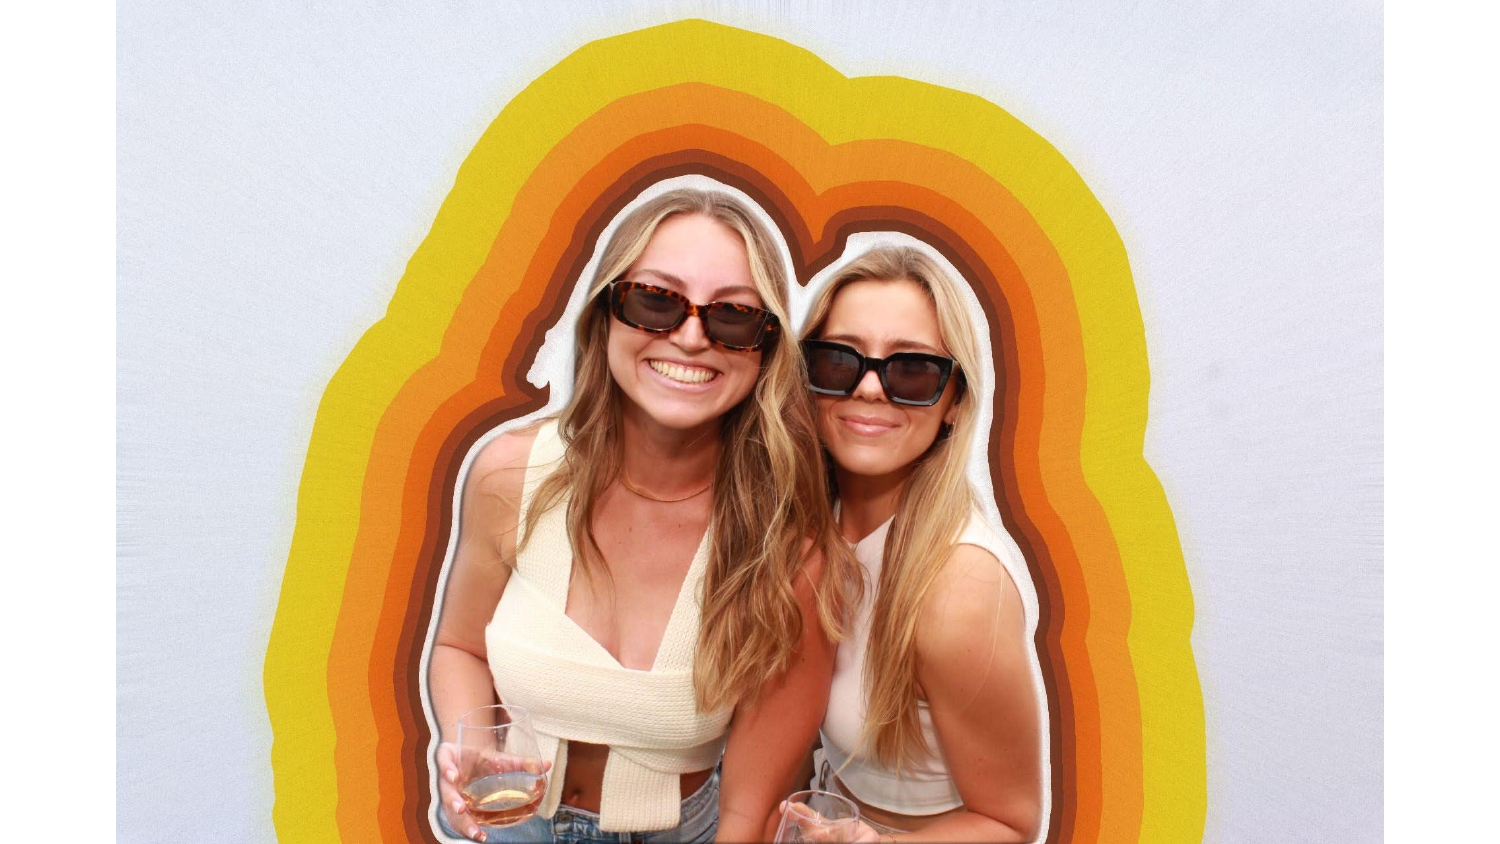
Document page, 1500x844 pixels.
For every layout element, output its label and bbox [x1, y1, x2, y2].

picture [116, 0, 1384, 844]
